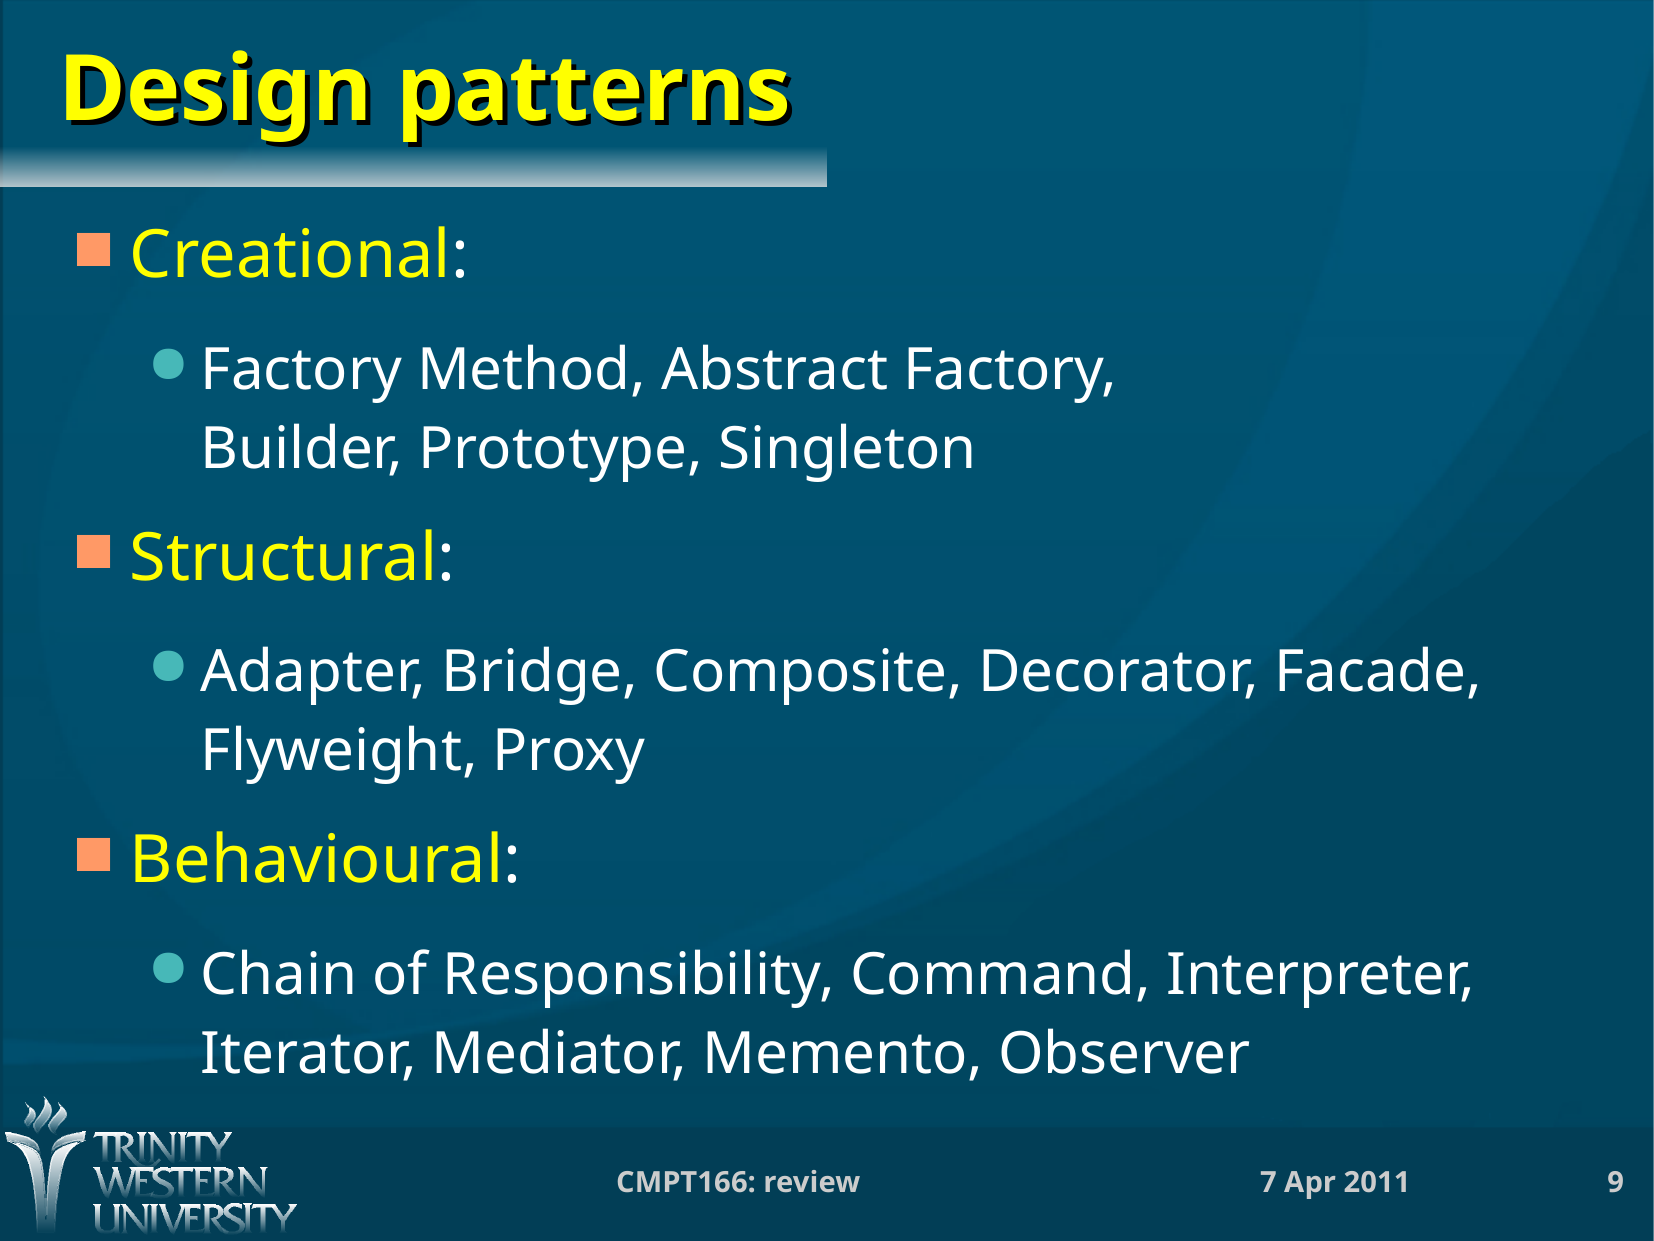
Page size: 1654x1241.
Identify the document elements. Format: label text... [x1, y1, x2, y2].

list Creational: Factory Method, Abstract Factory, Builder, Prototype, Singleton Structural: Adapter, Bridge, Composite, Decorator, Facade, Flyweight, Proxy Behavioural: Chain of Responsibility, Command, Interpreter, Iterator, Mediator, Memento, Observer [59, 206, 1625, 1026]
title Design patterns [59, 19, 1595, 148]
picture [38, 1227, 54, 1232]
